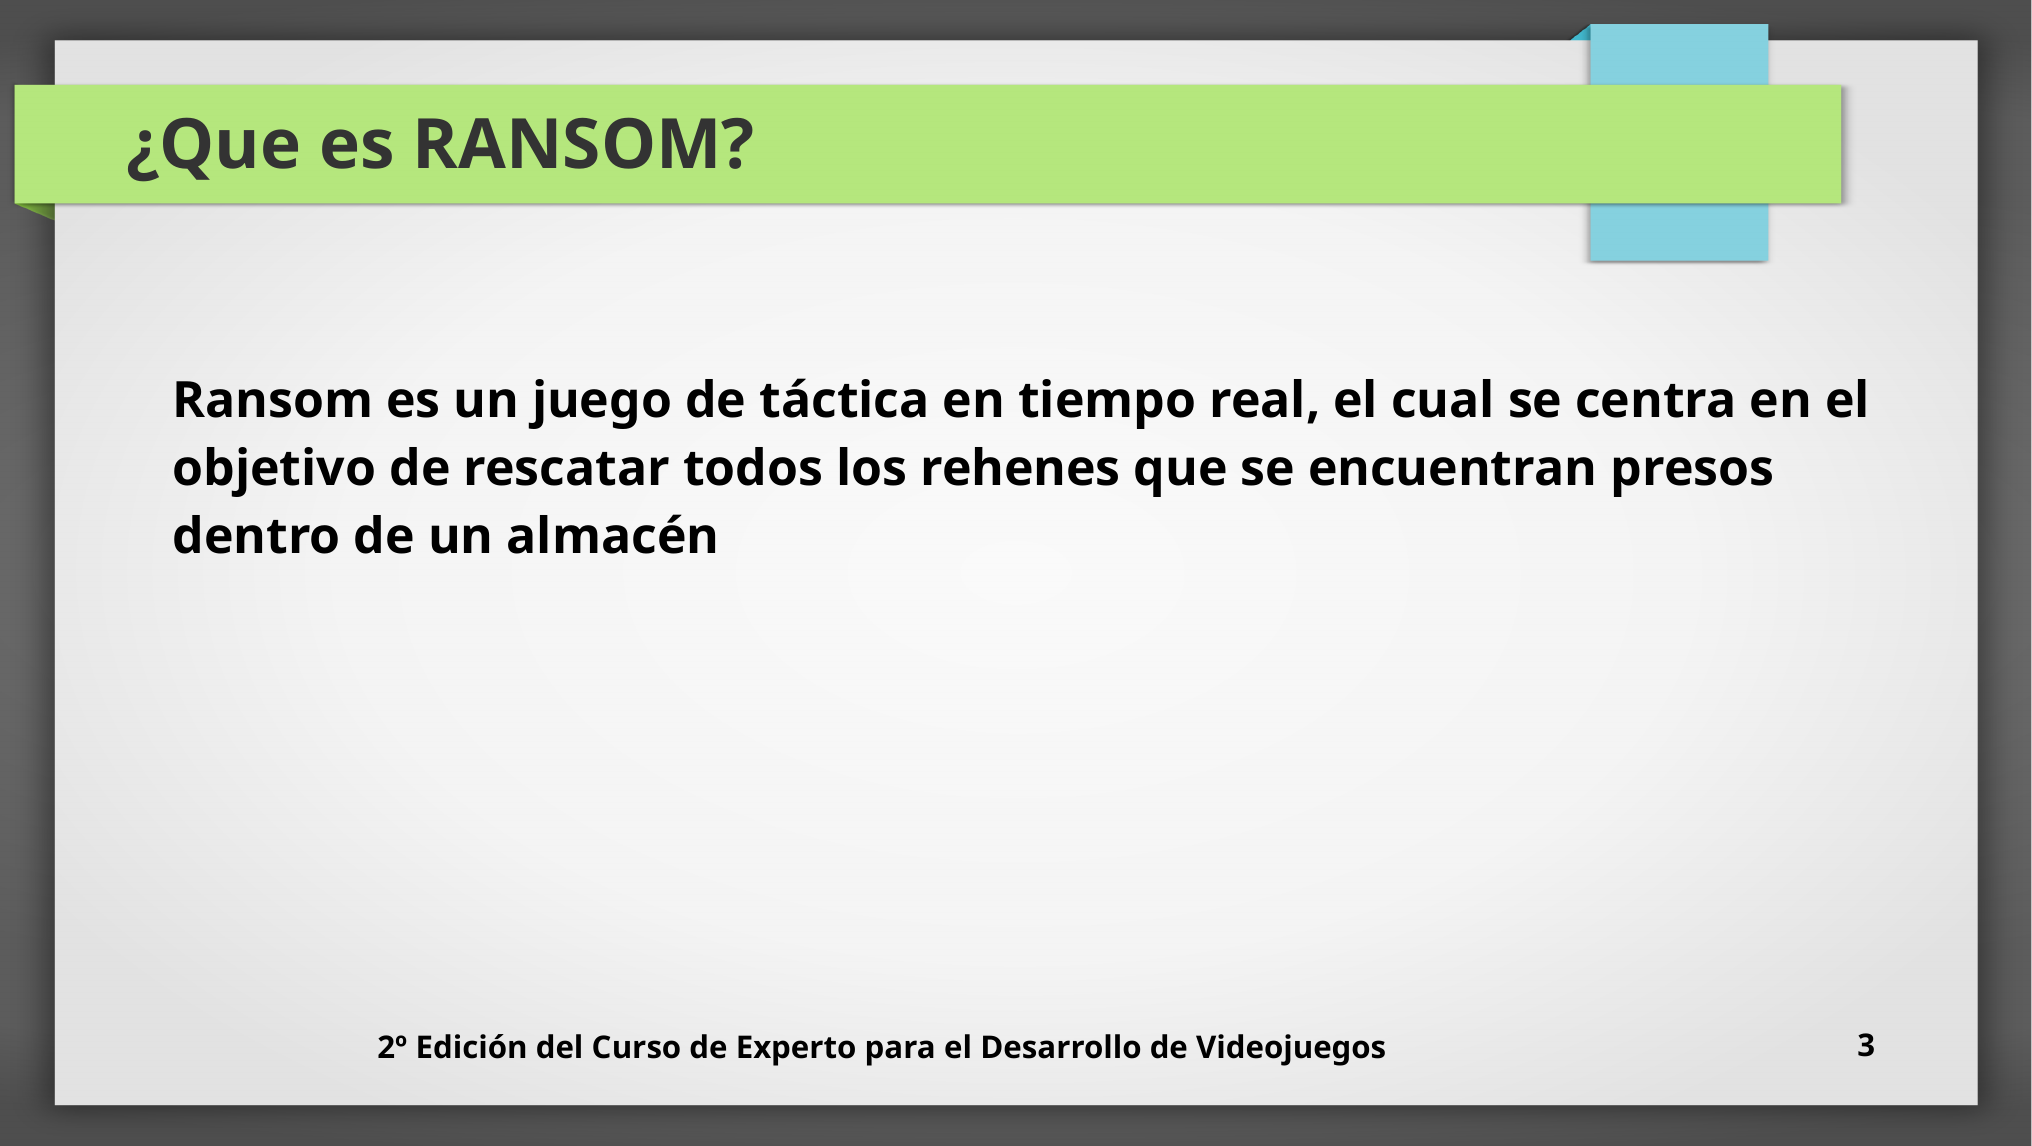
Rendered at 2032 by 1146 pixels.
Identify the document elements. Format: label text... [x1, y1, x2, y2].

text_box 2º Edición del Curso de Experto para el Desarrollo de Videojuegos [362, 1017, 1669, 1085]
title ¿Que es RANSOM? [101, 45, 1930, 237]
list Ransom es un juego de táctica en tiempo real, el cual se centra en el objetivo de rescatar todos los rehenes que se encuentran presos dentro de un almacén [101, 268, 1930, 933]
picture [0, 0, 2032, 1146]
text_box <número> [1842, 1015, 2032, 1082]
